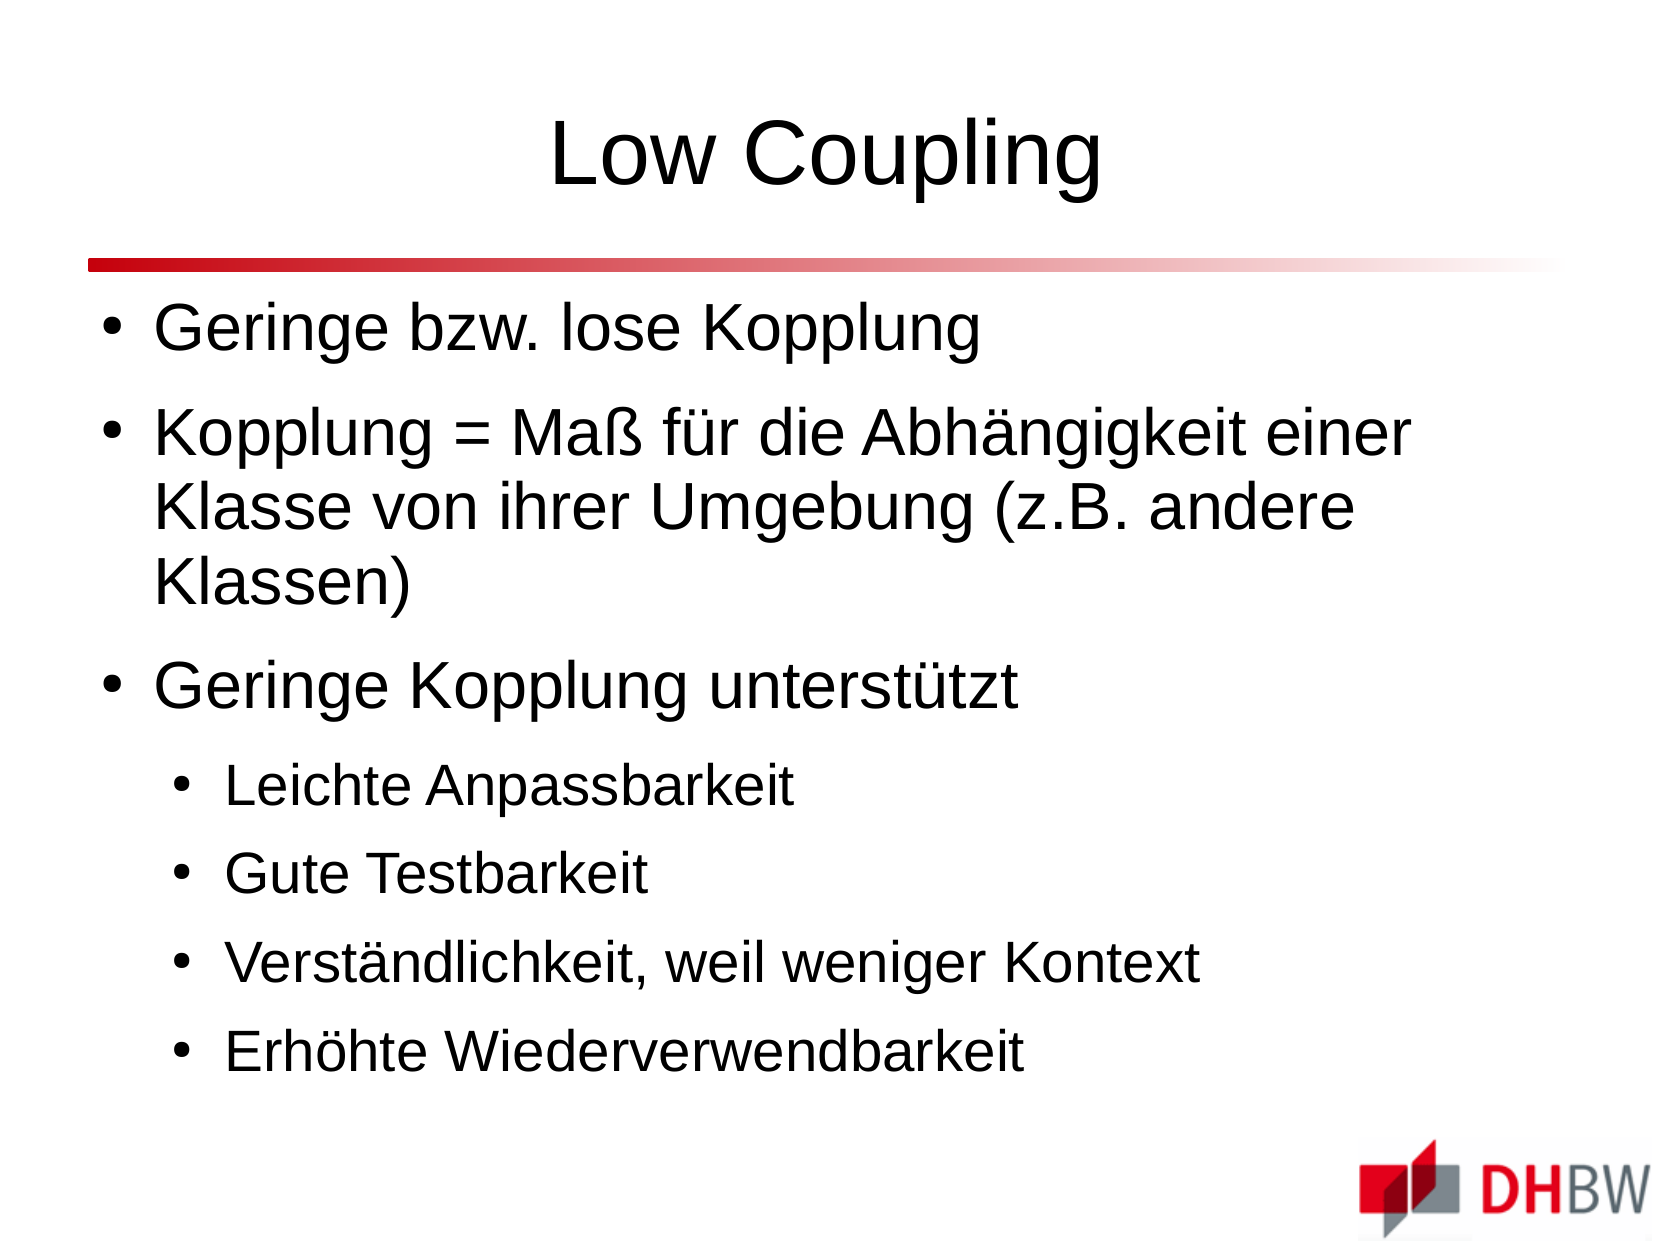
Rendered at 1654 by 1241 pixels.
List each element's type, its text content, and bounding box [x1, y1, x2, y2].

list Geringe bzw. lose Kopplung Kopplung = Maß für die Abhängigkeit einer Klasse von ihrer Umgebung (z.B. andere Klassen) Geringe Kopplung unterstützt Leichte Anpassbarkeit Gute Testbarkeit Verständlichkeit, weil weniger Kontext Erhöhte Wiederverwendbarkeit [82, 290, 1571, 1094]
picture [1358, 1137, 1652, 1241]
title Low Coupling [82, 56, 1571, 250]
